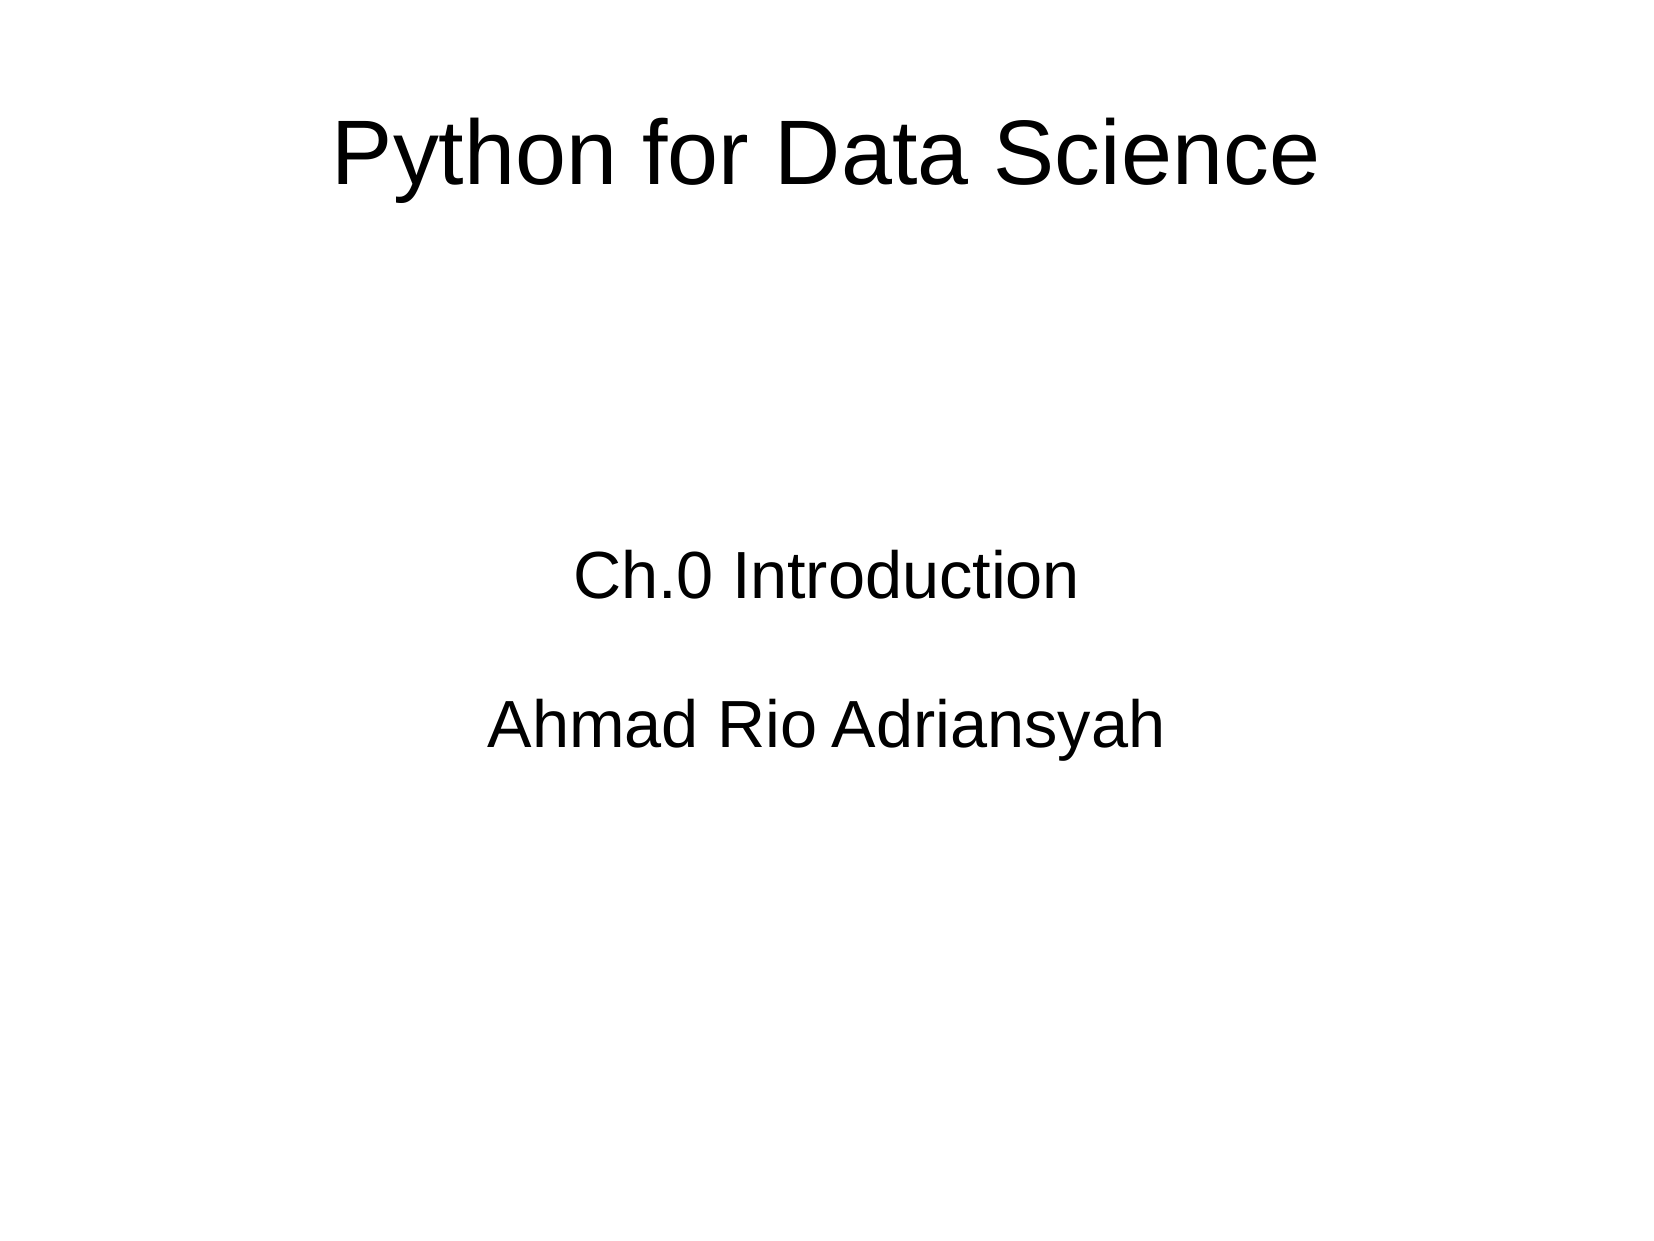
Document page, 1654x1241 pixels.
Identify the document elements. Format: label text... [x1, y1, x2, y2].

title Python for Data Science [82, 49, 1571, 257]
subtitle Ch.0 Introduction Ahmad Rio Adriansyah [82, 290, 1571, 1010]
